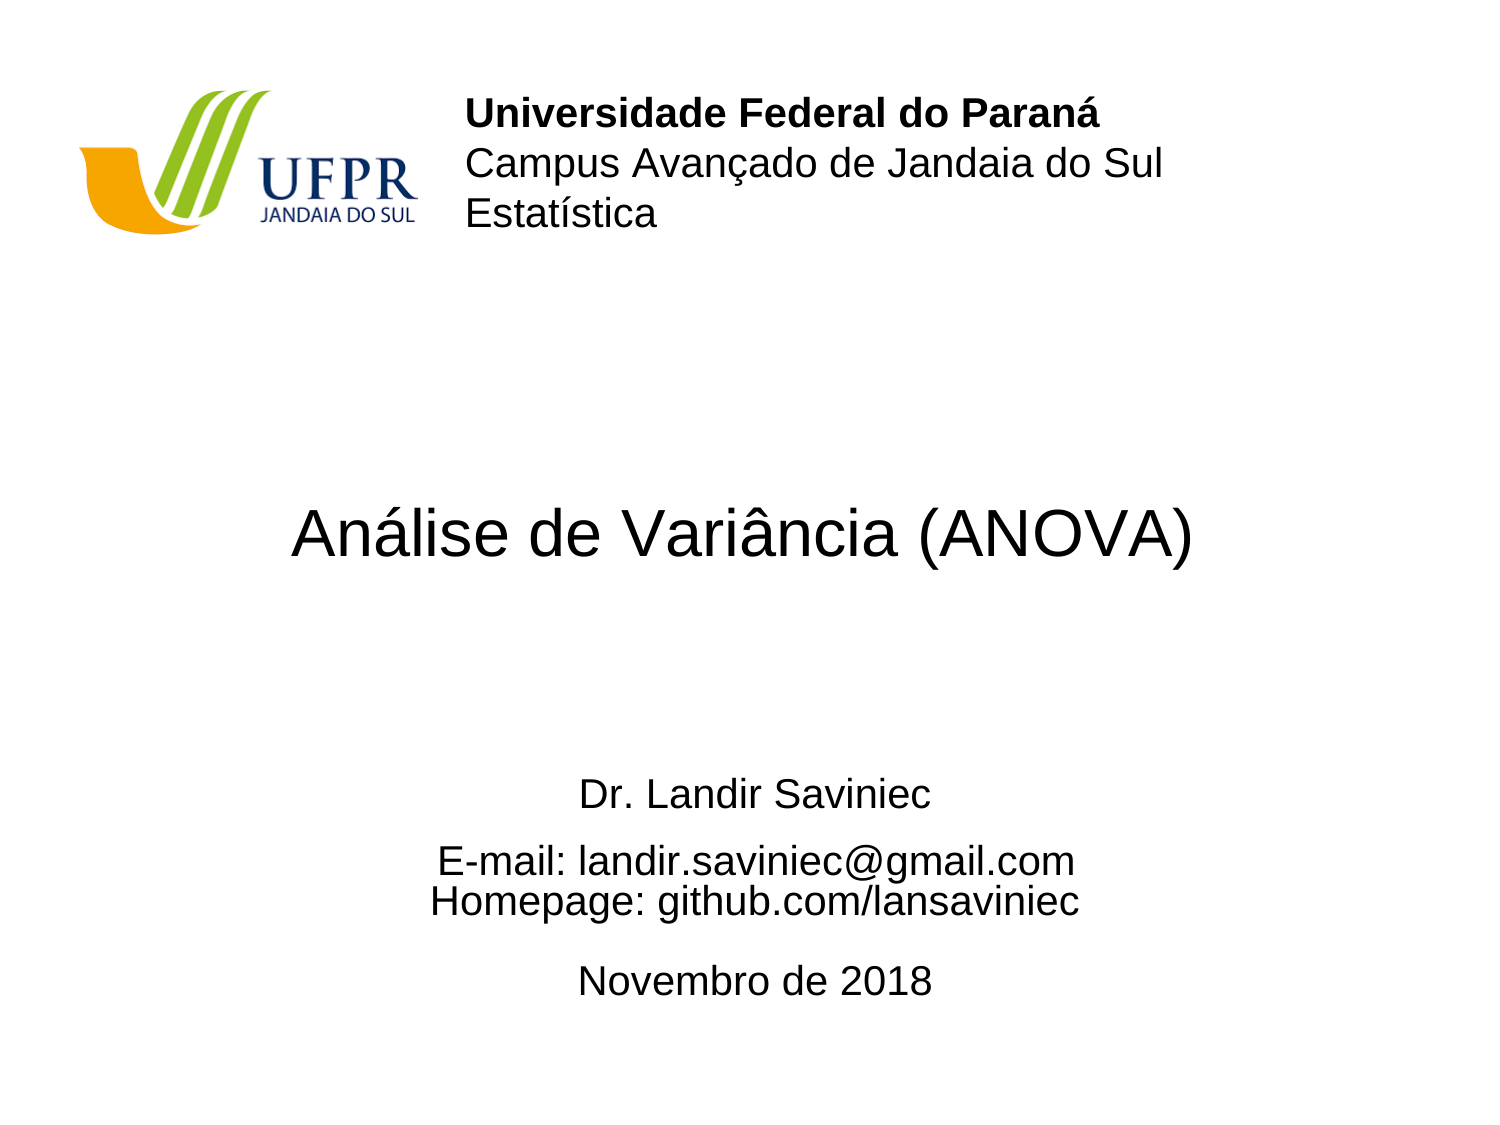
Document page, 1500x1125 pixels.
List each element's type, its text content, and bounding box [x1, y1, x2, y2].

text_box Universidade Federal do Paraná Campus Avançado de Jandaia do Sul Estatística [450, 78, 1400, 232]
picture [75, 89, 421, 236]
subtitle Dr. Landir Saviniec E-mail: landir.saviniec@gmail.com Homepage: github.com/lansaviniec Novembro de 2018 [230, 769, 1281, 1063]
title Análise de Variância (ANOVA) [206, 426, 1282, 633]
